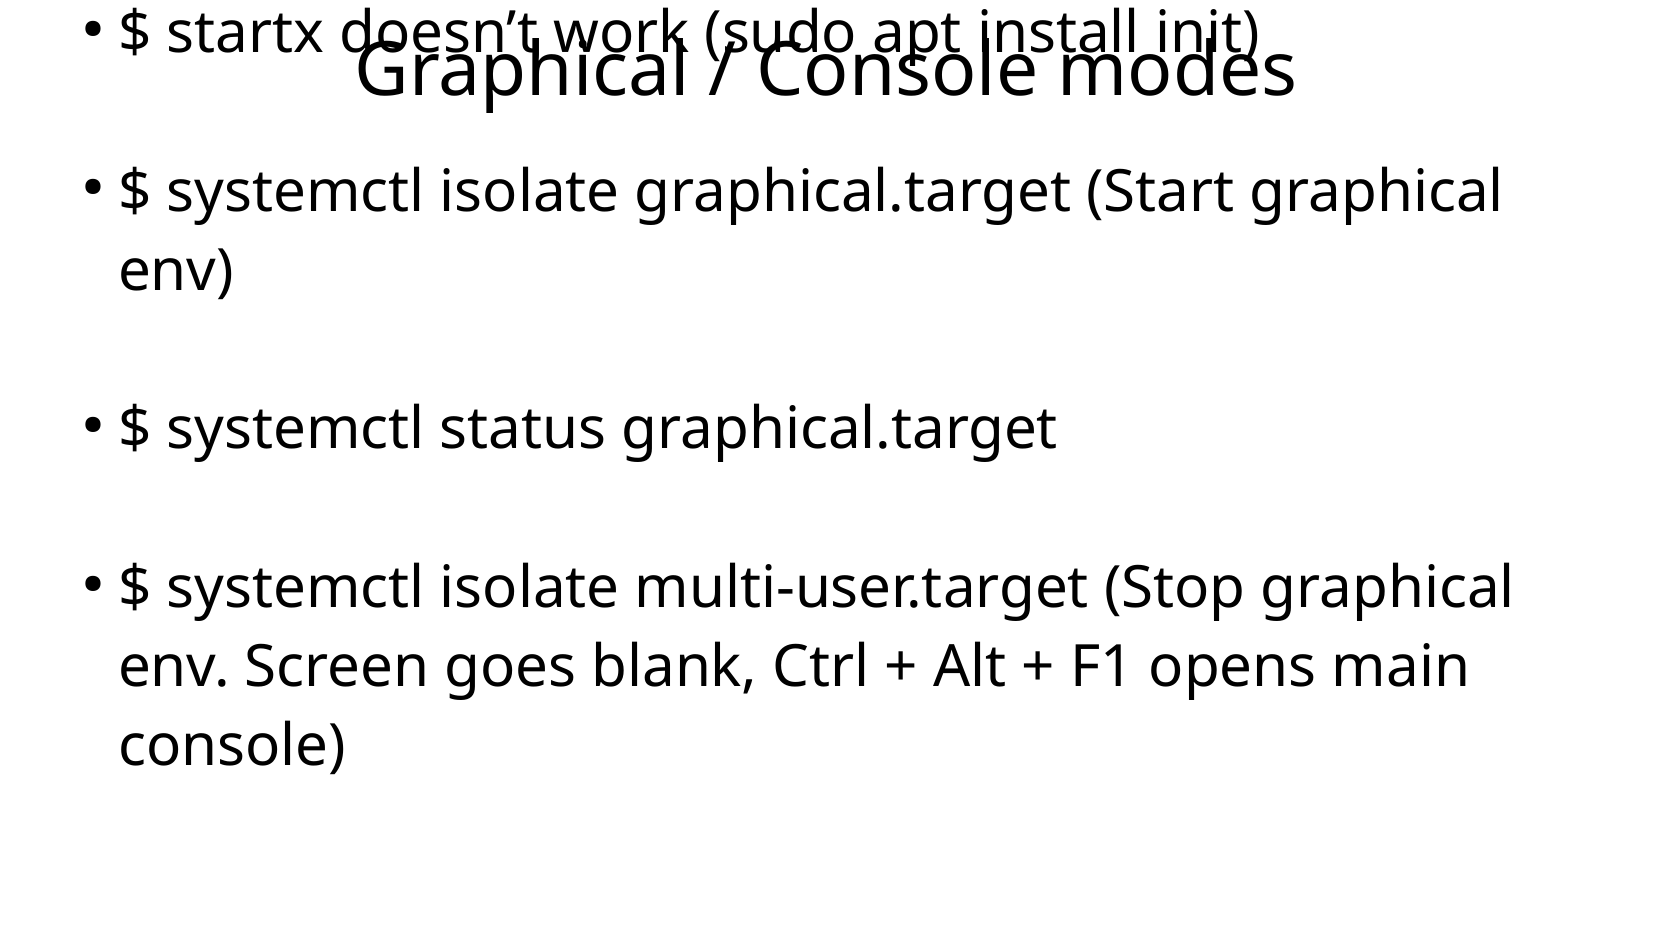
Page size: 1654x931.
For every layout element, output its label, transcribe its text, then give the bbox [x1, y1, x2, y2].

subtitle $ startx doesn’t work (sudo apt install init) $ systemctl isolate graphical.target (Start graphical env) $ systemctl status graphical.target $ systemctl isolate multi-user.target (Stop graphical env. Screen goes blank, Ctrl + Alt + F1 opens main console) [82, 84, 1571, 610]
title Graphical / Console modes [82, 28, 1571, 84]
